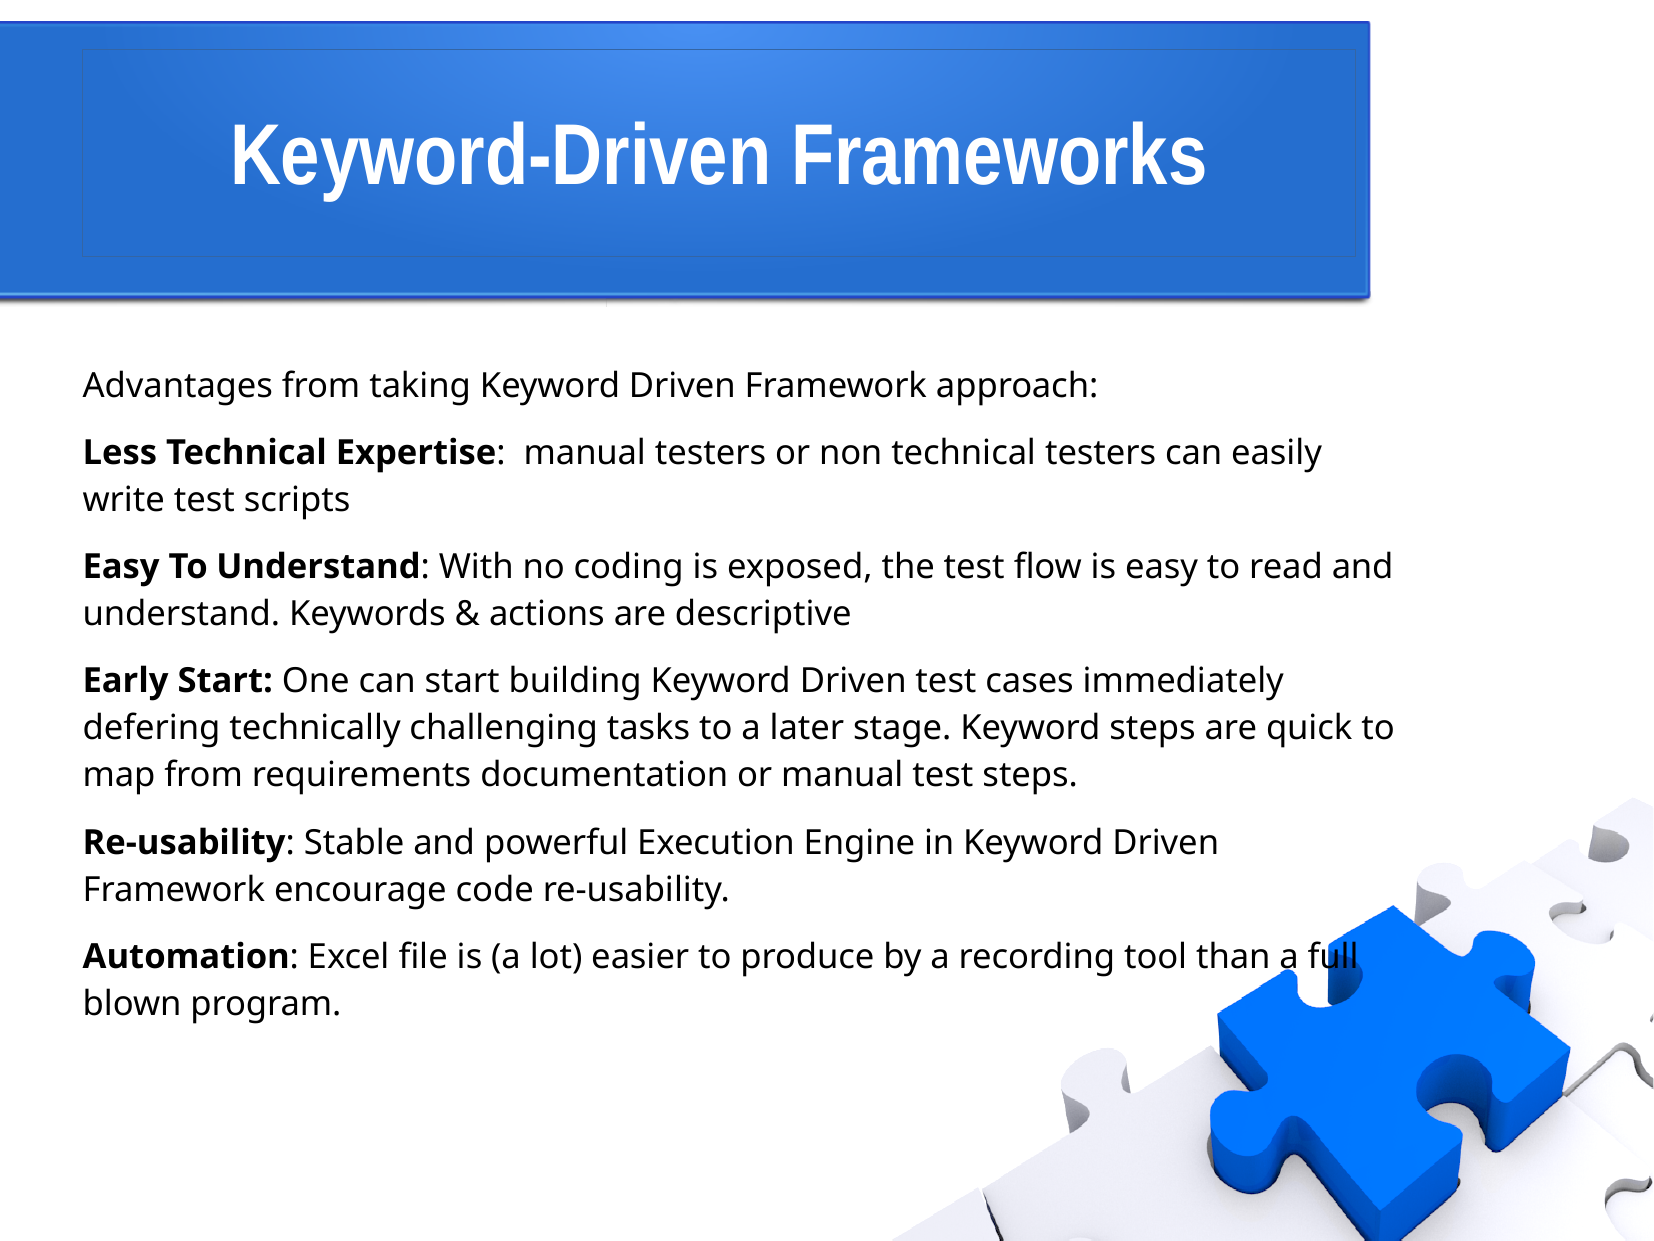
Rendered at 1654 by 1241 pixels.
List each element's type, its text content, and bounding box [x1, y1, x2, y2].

list Advantages from taking Keyword Driven Framework approach: Less Technical Expertise: manual testers or non technical testers can easily write test scripts Easy To Understand: With no coding is exposed, the test flow is easy to read and understand. Keywords & actions are descriptive Early Start: One can start building Keyword Driven test cases immediately defering technically challenging tasks to a later stage. Keyword steps are quick to map from requirements documentation or manual test steps. Re-usability: Stable and powerful Execution Engine in Keyword Driven Framework encourage code re-usability. Automation: Excel file is (a lot) easier to produce by a recording tool than a full blown program. [82, 360, 1411, 1036]
title Keyword-Driven Frameworks [82, 49, 1356, 257]
picture [0, 21, 1375, 307]
picture [872, 655, 1654, 1241]
